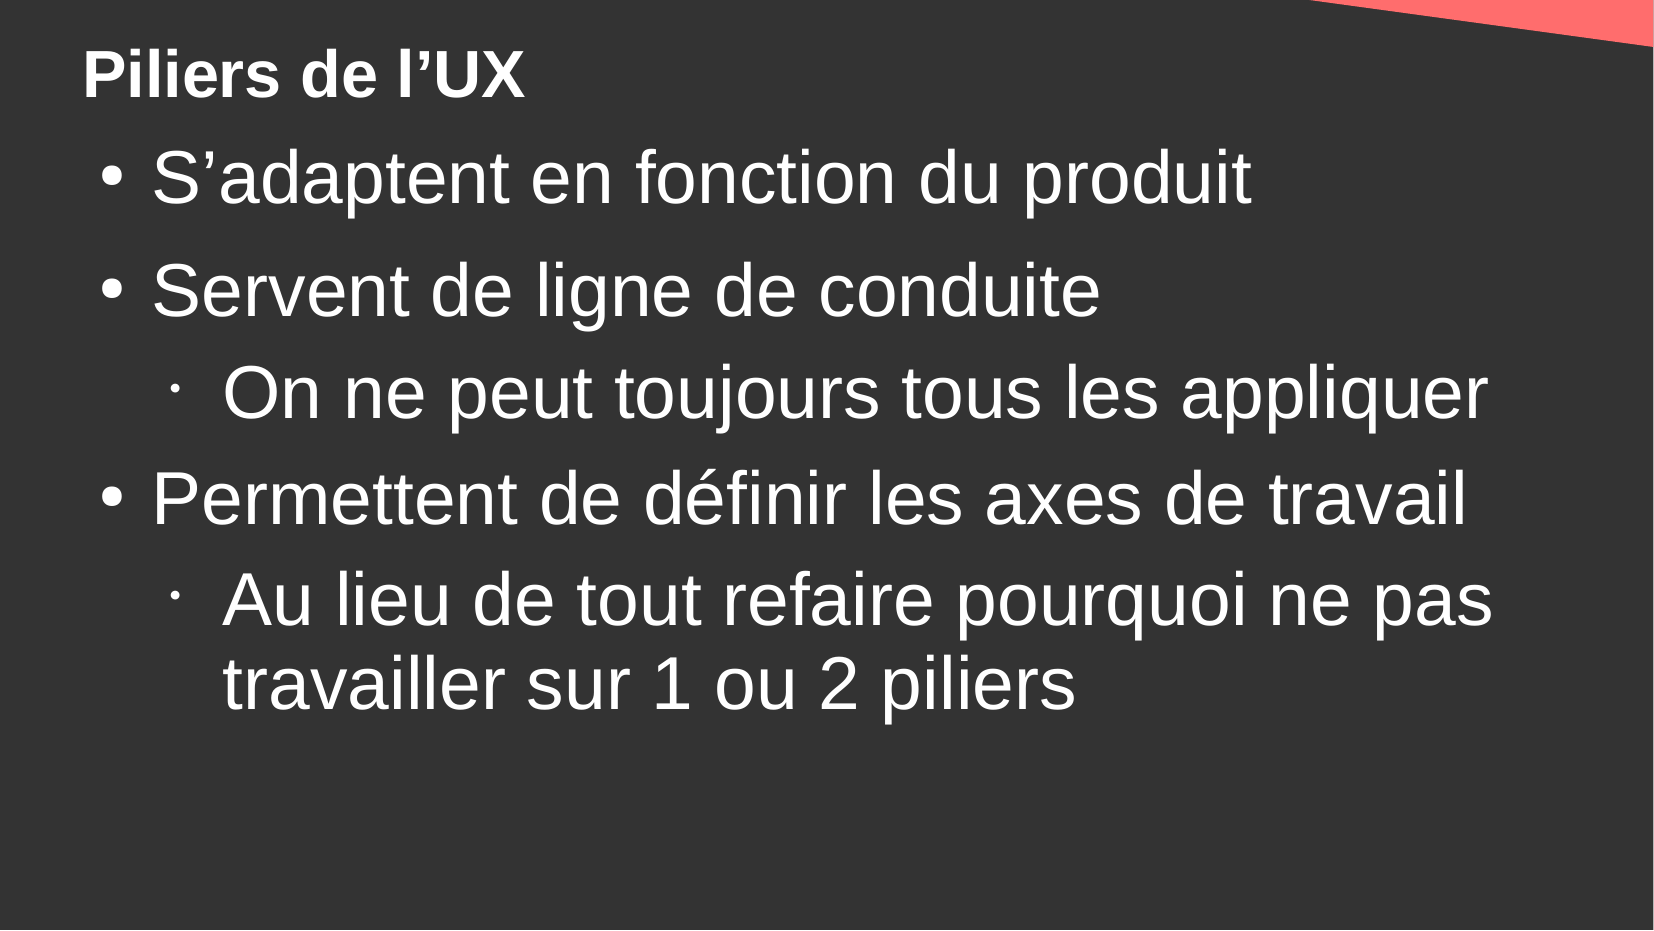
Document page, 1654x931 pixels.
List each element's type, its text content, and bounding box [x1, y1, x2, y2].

title Piliers de l’UX [82, 37, 1571, 114]
text_box [1309, 0, 1654, 48]
list S’adaptent en fonction du produit Servent de ligne de conduite On ne peut toujours tous les appliquer Permettent de définir les axes de travail Au lieu de tout refaire pourquoi ne pas travailler sur 1 ou 2 piliers [80, 135, 1620, 827]
